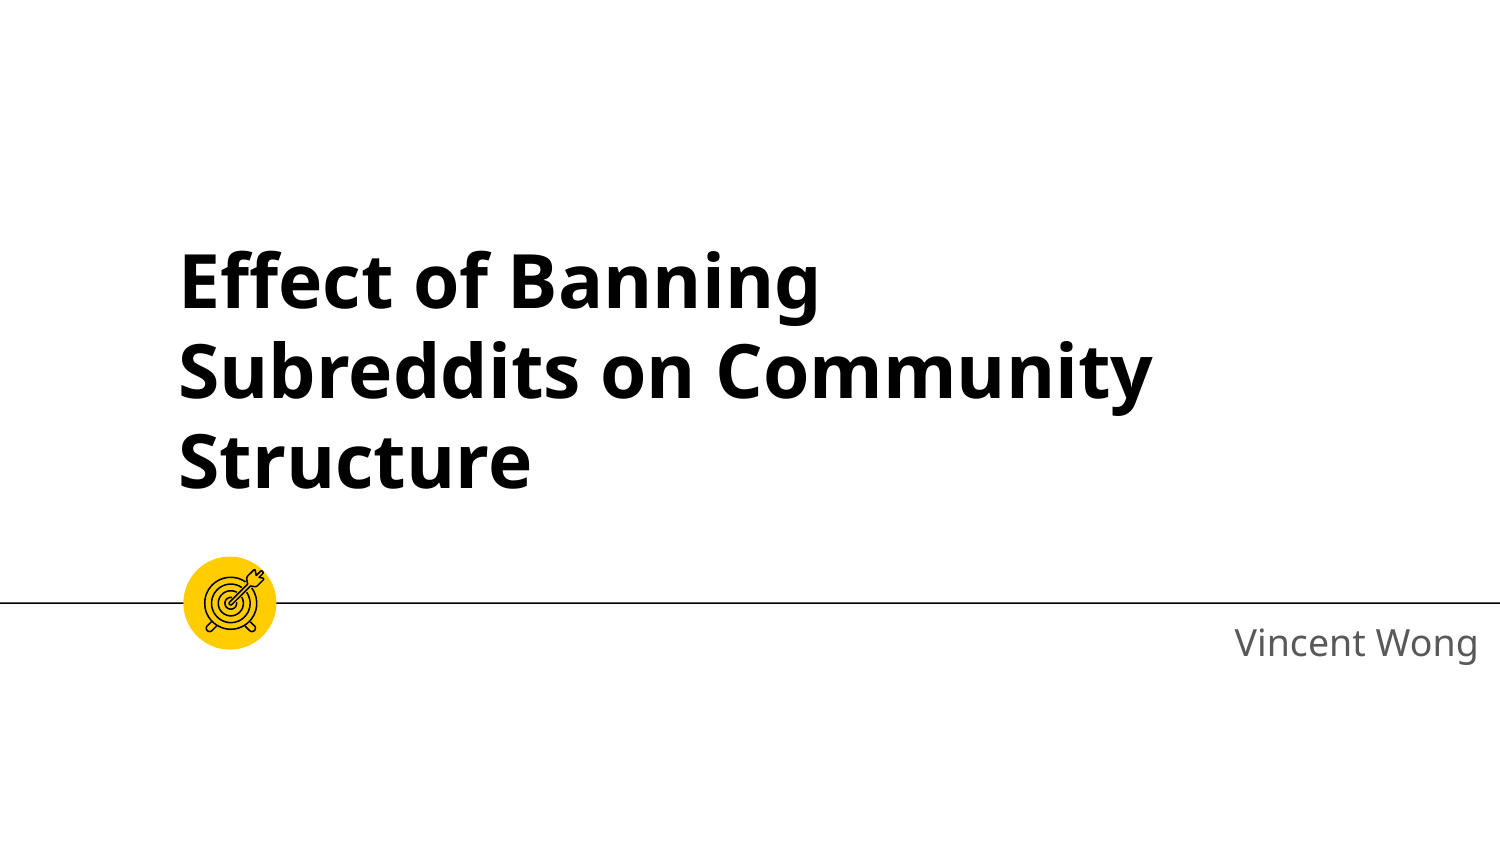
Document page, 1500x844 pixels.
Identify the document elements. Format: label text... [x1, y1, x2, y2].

title Effect of Banning Subreddits on Community Structure [163, 328, 1238, 519]
text_box Vincent Wong [1133, 603, 1500, 693]
